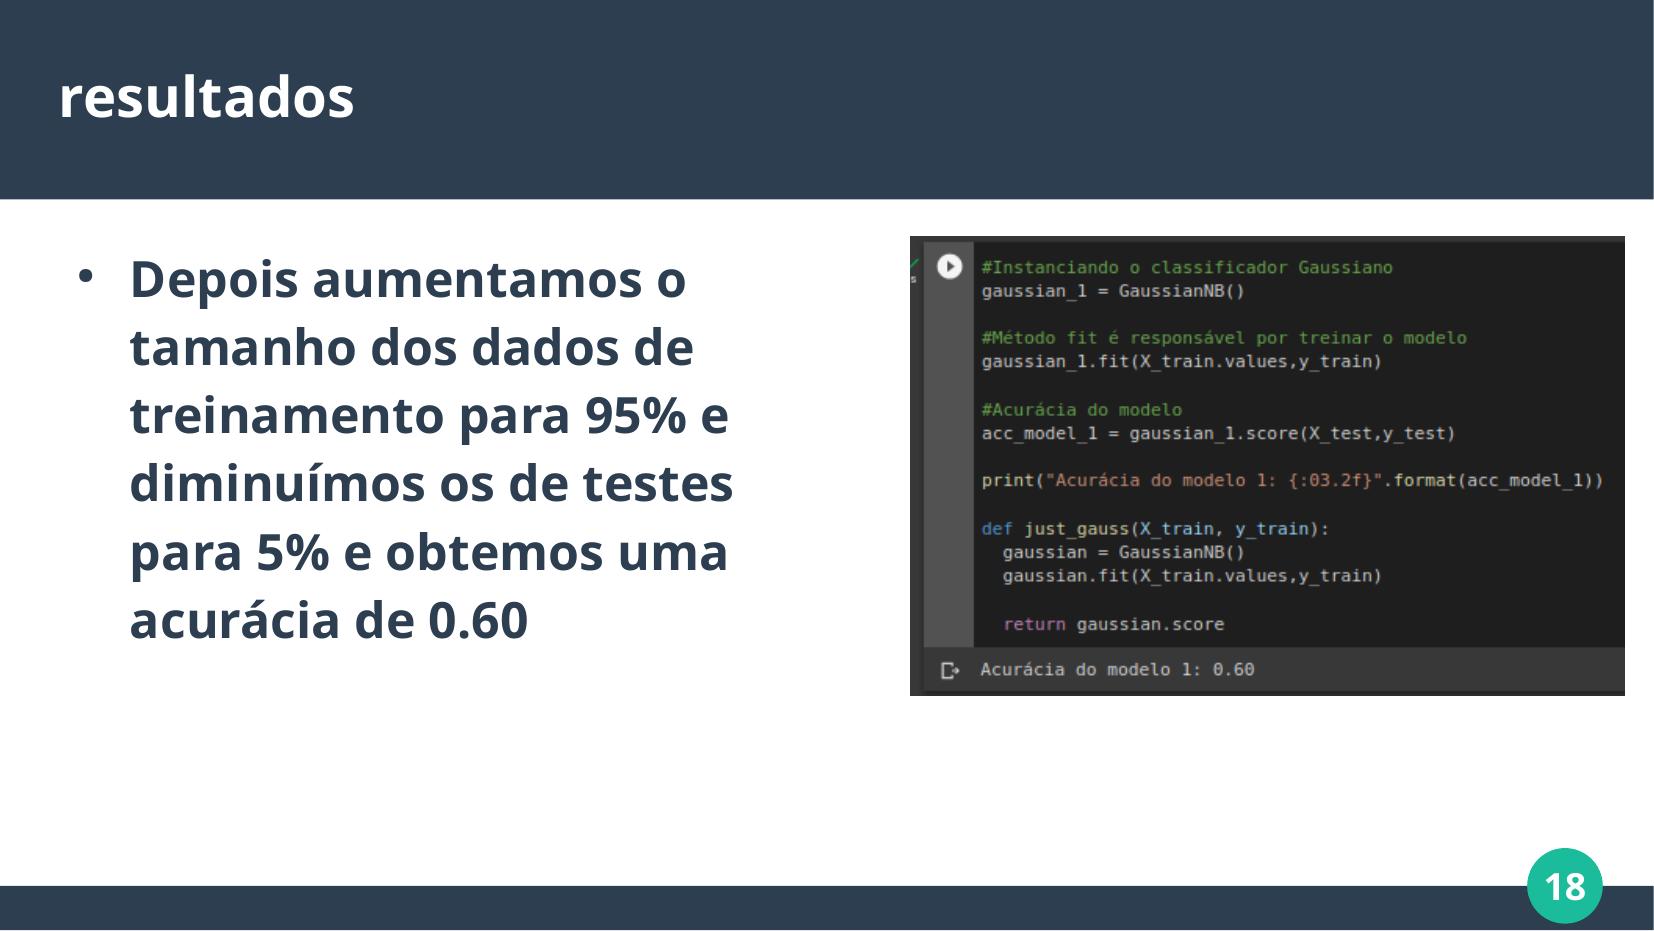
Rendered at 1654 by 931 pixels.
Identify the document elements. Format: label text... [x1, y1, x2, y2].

picture [910, 236, 1625, 696]
list Depois aumentamos o tamanho dos dados de treinamento para 95% e diminuímos os de testes para 5% e obtemos uma acurácia de 0.60 [59, 243, 857, 864]
title resultados [59, 37, 1595, 155]
